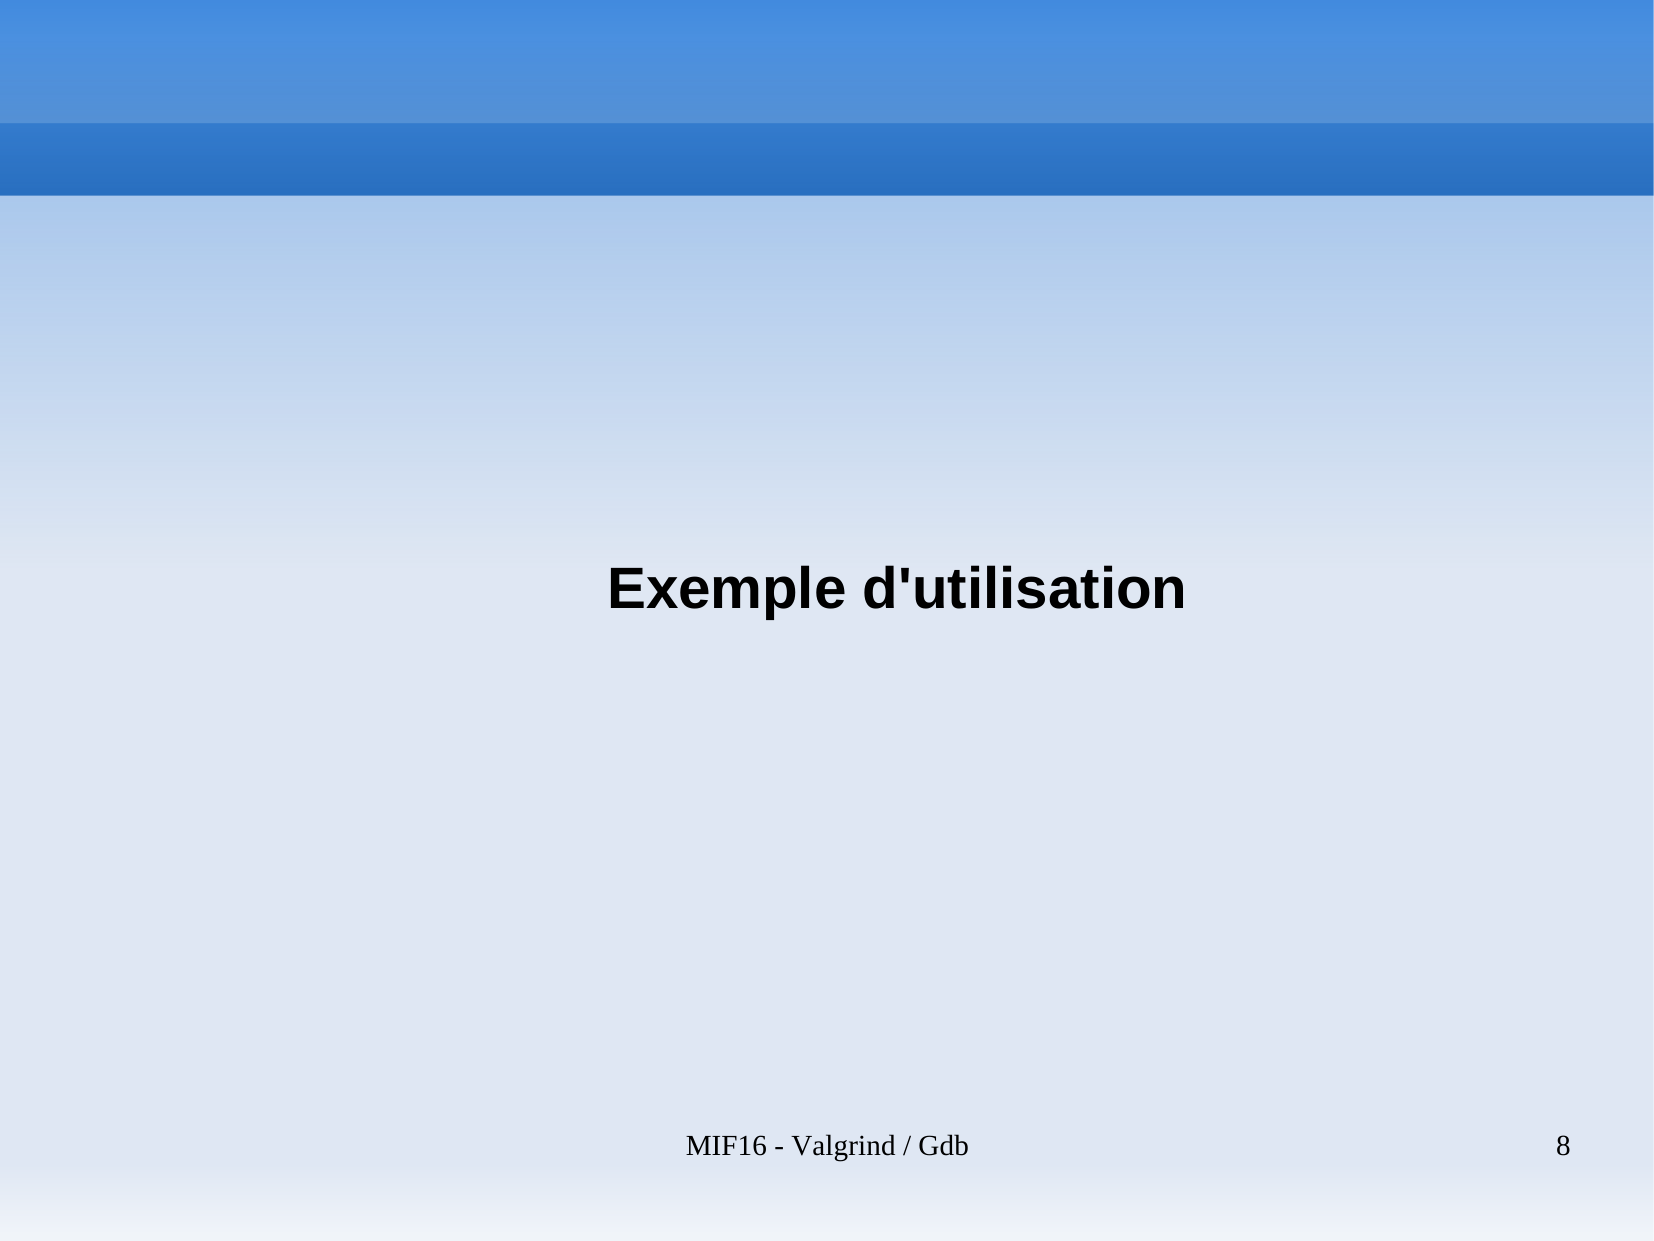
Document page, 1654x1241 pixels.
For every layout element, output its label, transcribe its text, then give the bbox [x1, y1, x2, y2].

list Exemple d'utilisation [82, 290, 1571, 1094]
picture [0, 0, 1654, 1241]
